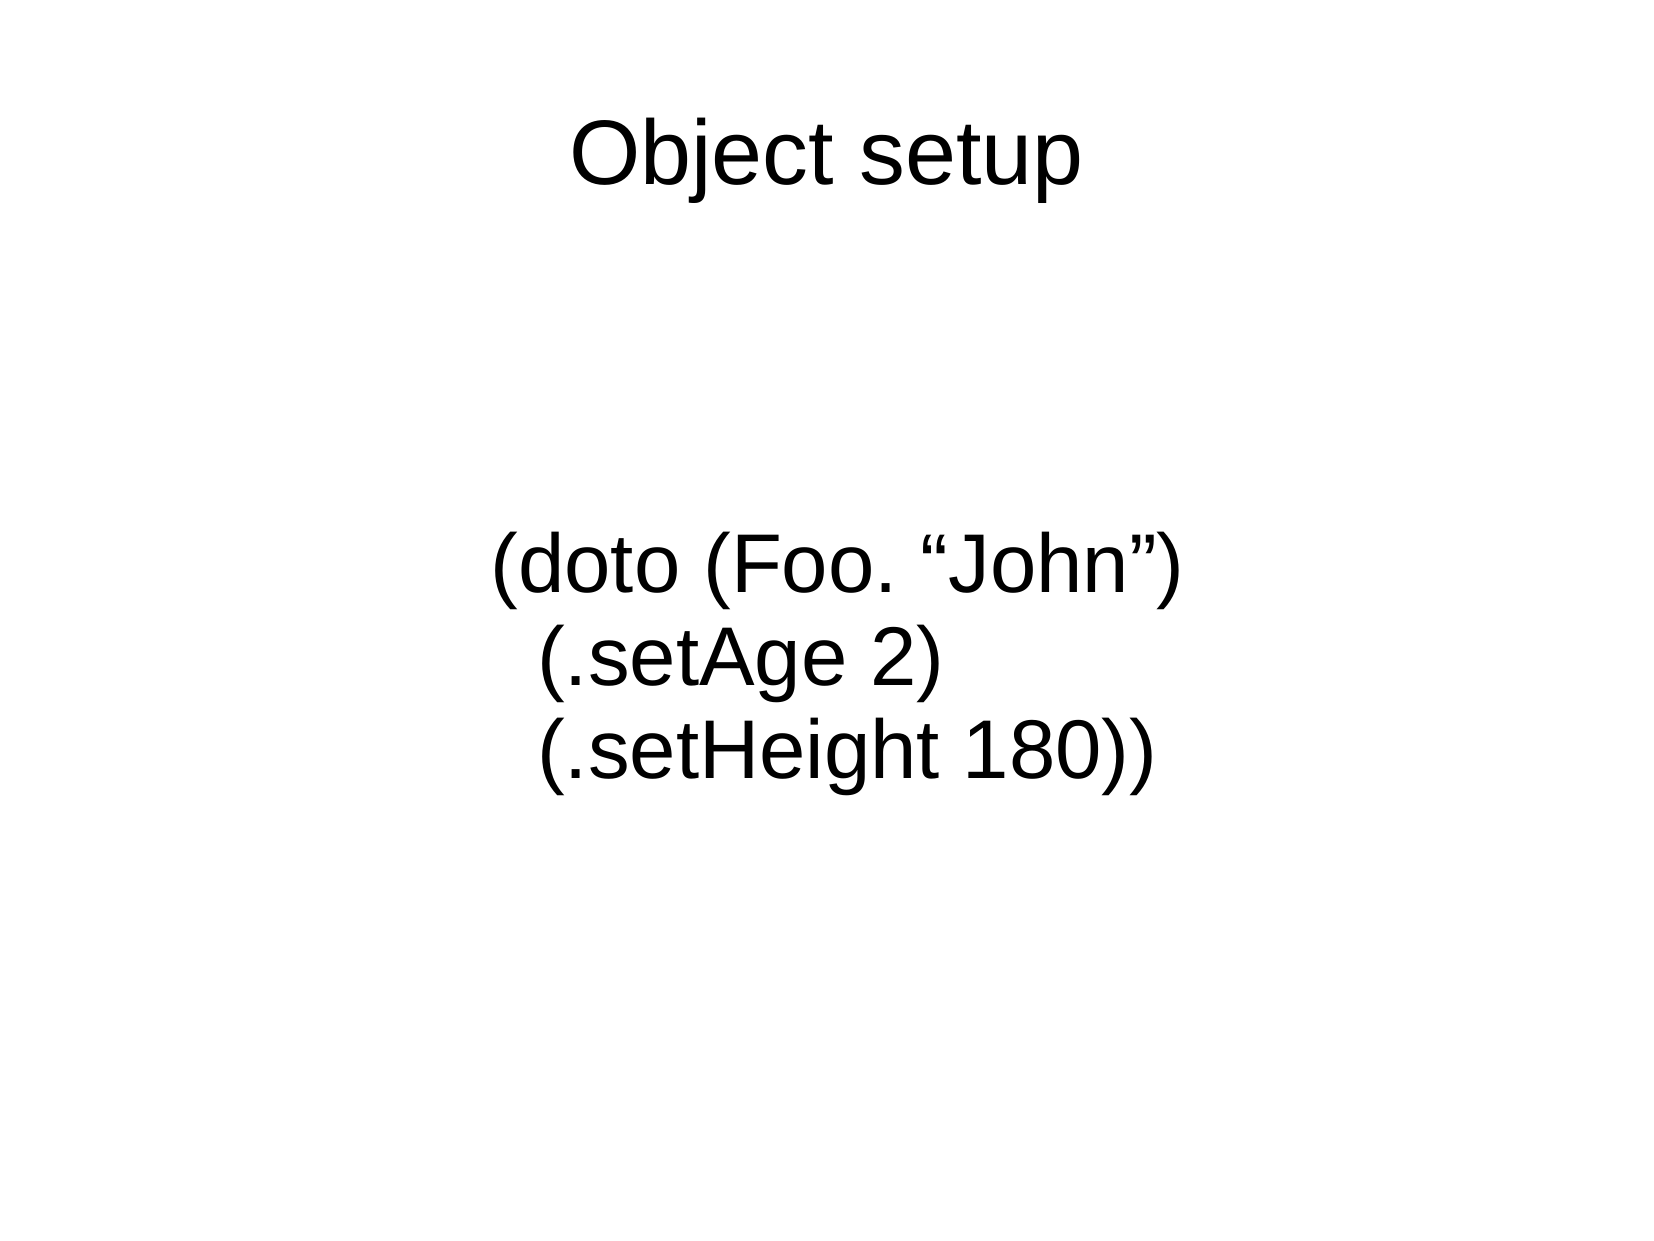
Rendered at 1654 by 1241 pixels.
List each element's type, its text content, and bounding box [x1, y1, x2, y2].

title Object setup [82, 49, 1571, 257]
text_box (doto (Foo. “John”) (.setAge 2) (.setHeight 180)) [476, 510, 1201, 804]
